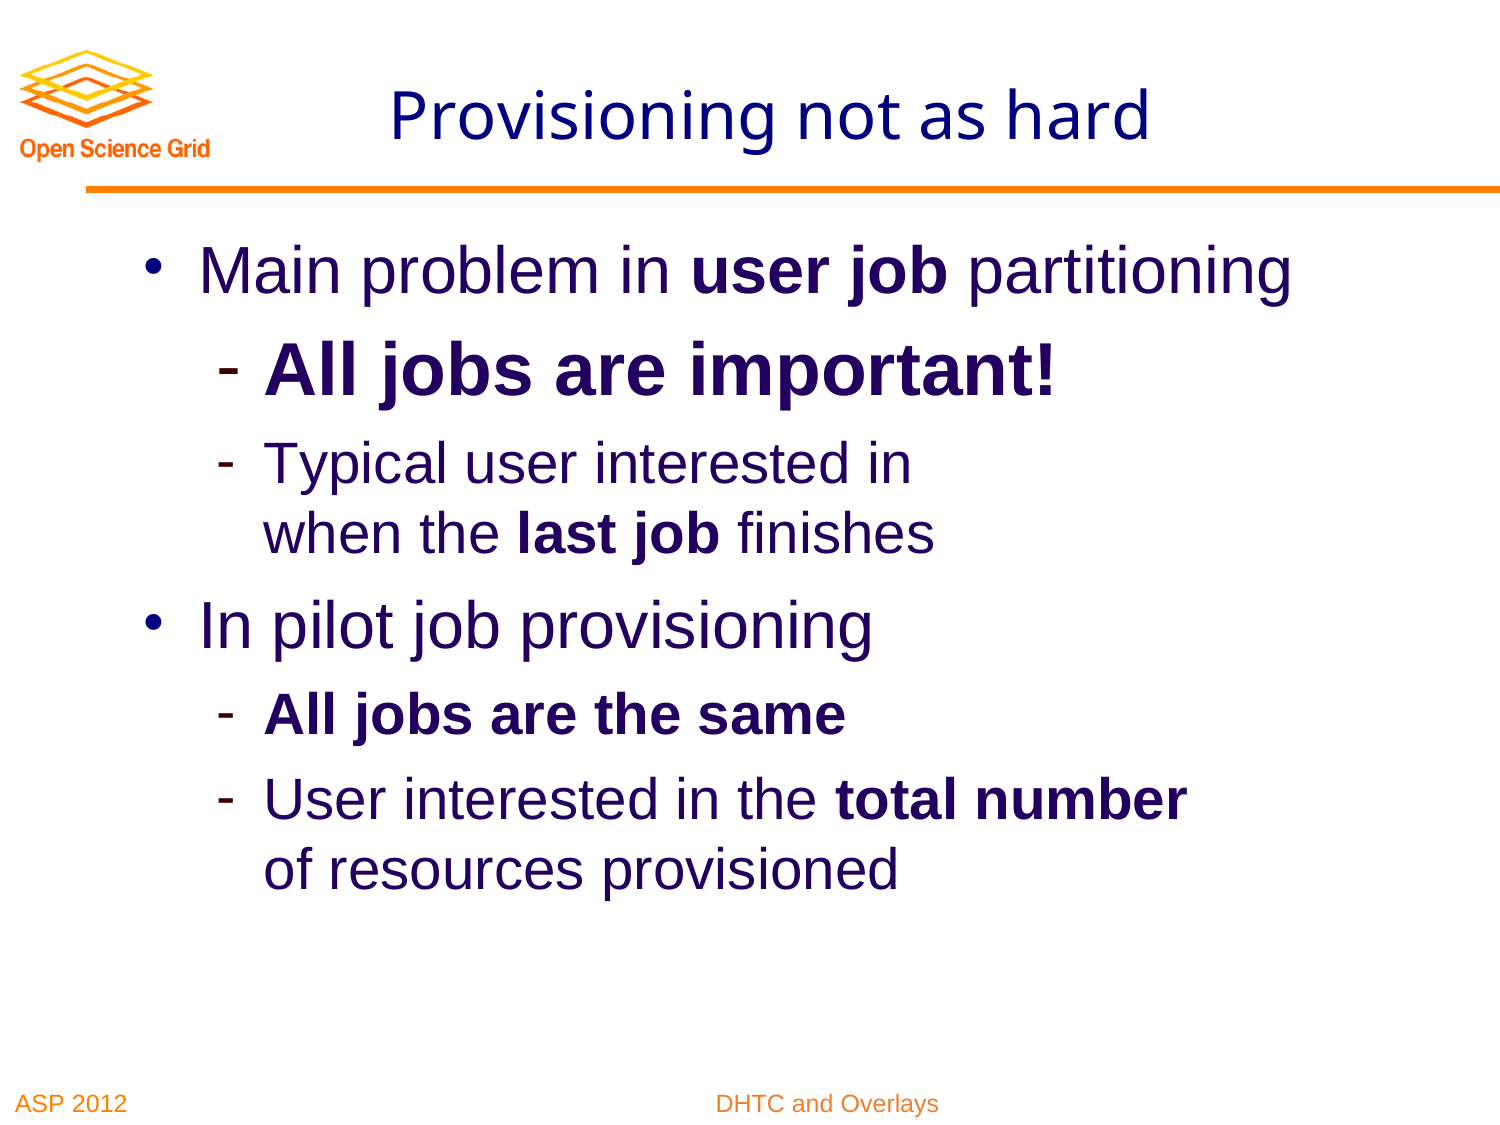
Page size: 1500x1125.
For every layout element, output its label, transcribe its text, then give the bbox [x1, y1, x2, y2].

picture [0, 27, 201, 179]
list Main problem in user job partitioning All jobs are important! Typical user interested in when the last job finishes In pilot job provisioning All jobs are the same User interested in the total number of resources provisioned [127, 218, 1403, 962]
title Provisioning not as hard [201, 18, 1342, 207]
